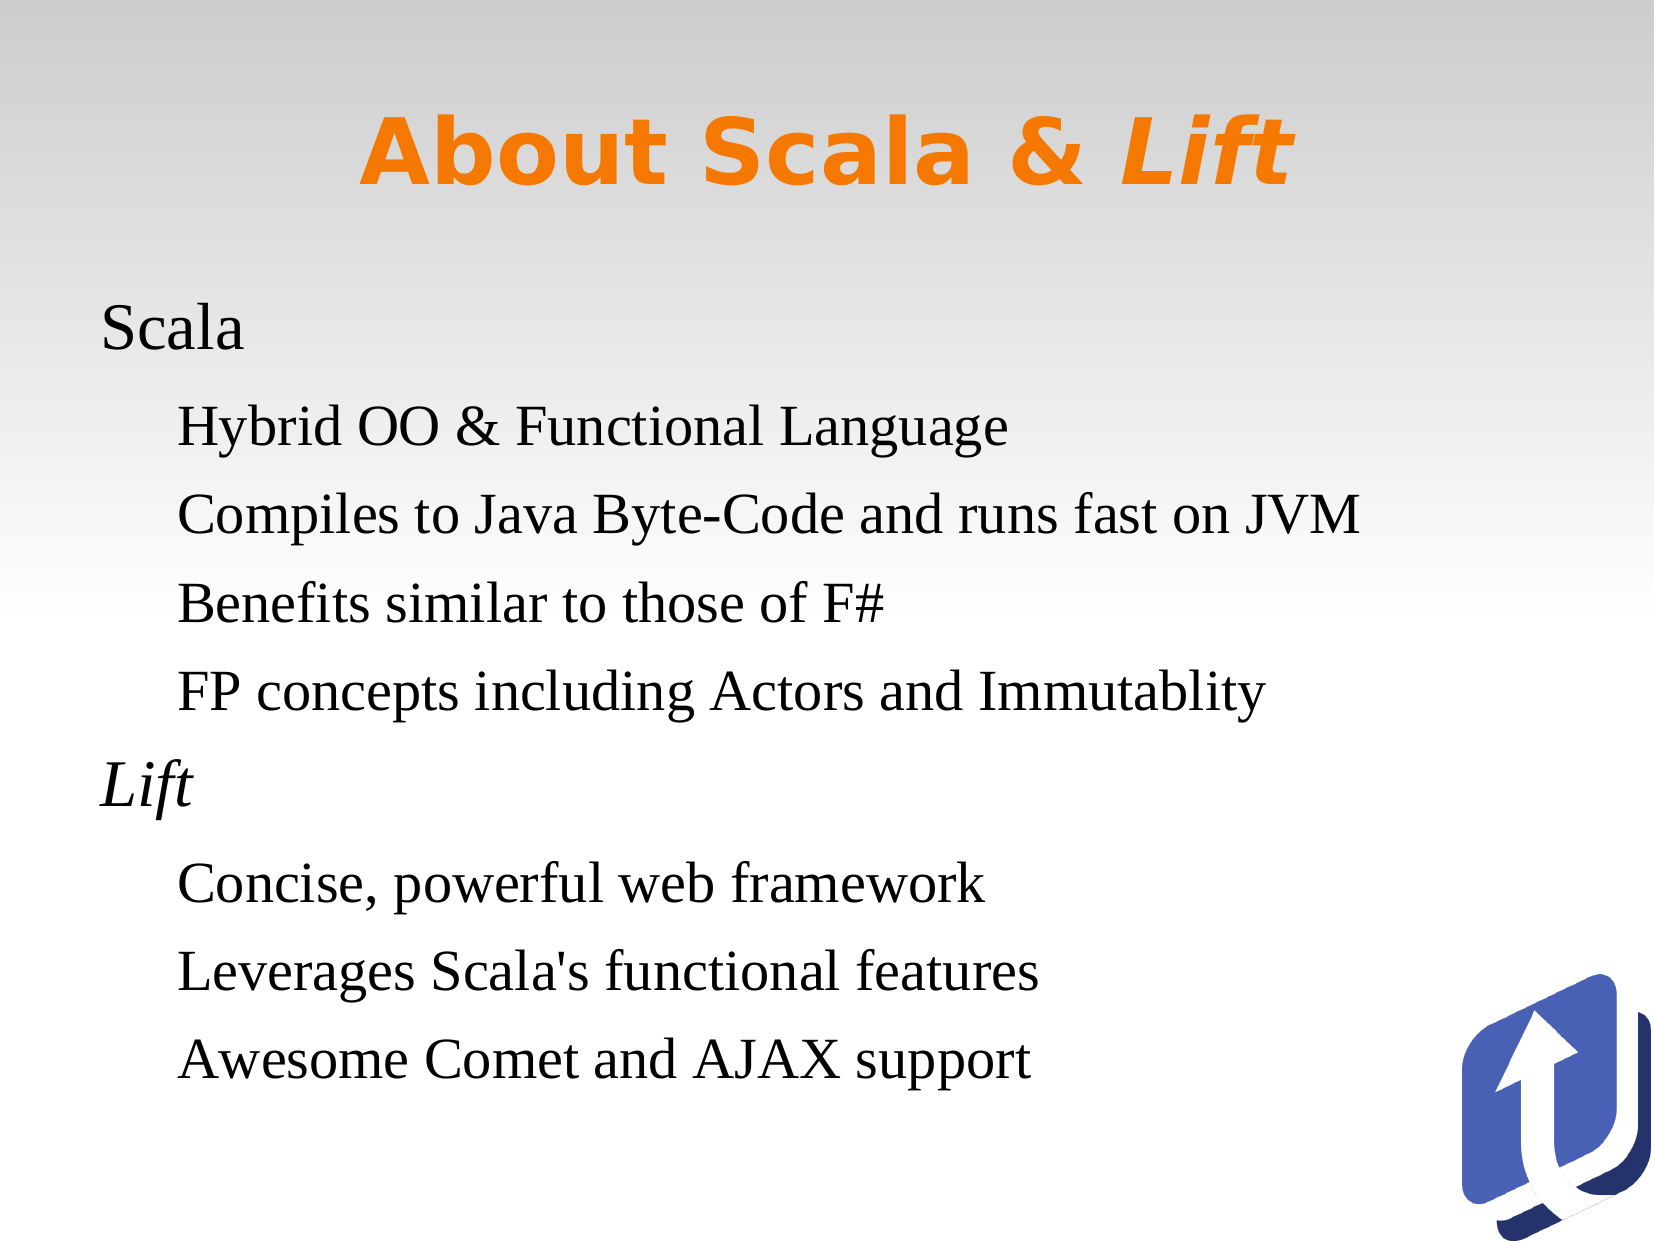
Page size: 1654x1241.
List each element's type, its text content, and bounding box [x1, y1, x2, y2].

title About Scala & Lift [82, 49, 1571, 257]
list Scala Hybrid OO & Functional Language Compiles to Java Byte-Code and runs fast on JVM Benefits similar to those of F# FP concepts including Actors and Immutablity Lift Concise, powerful web framework Leverages Scala's functional features Awesome Comet and AJAX support [82, 290, 1571, 1146]
picture [1462, 974, 1651, 1241]
